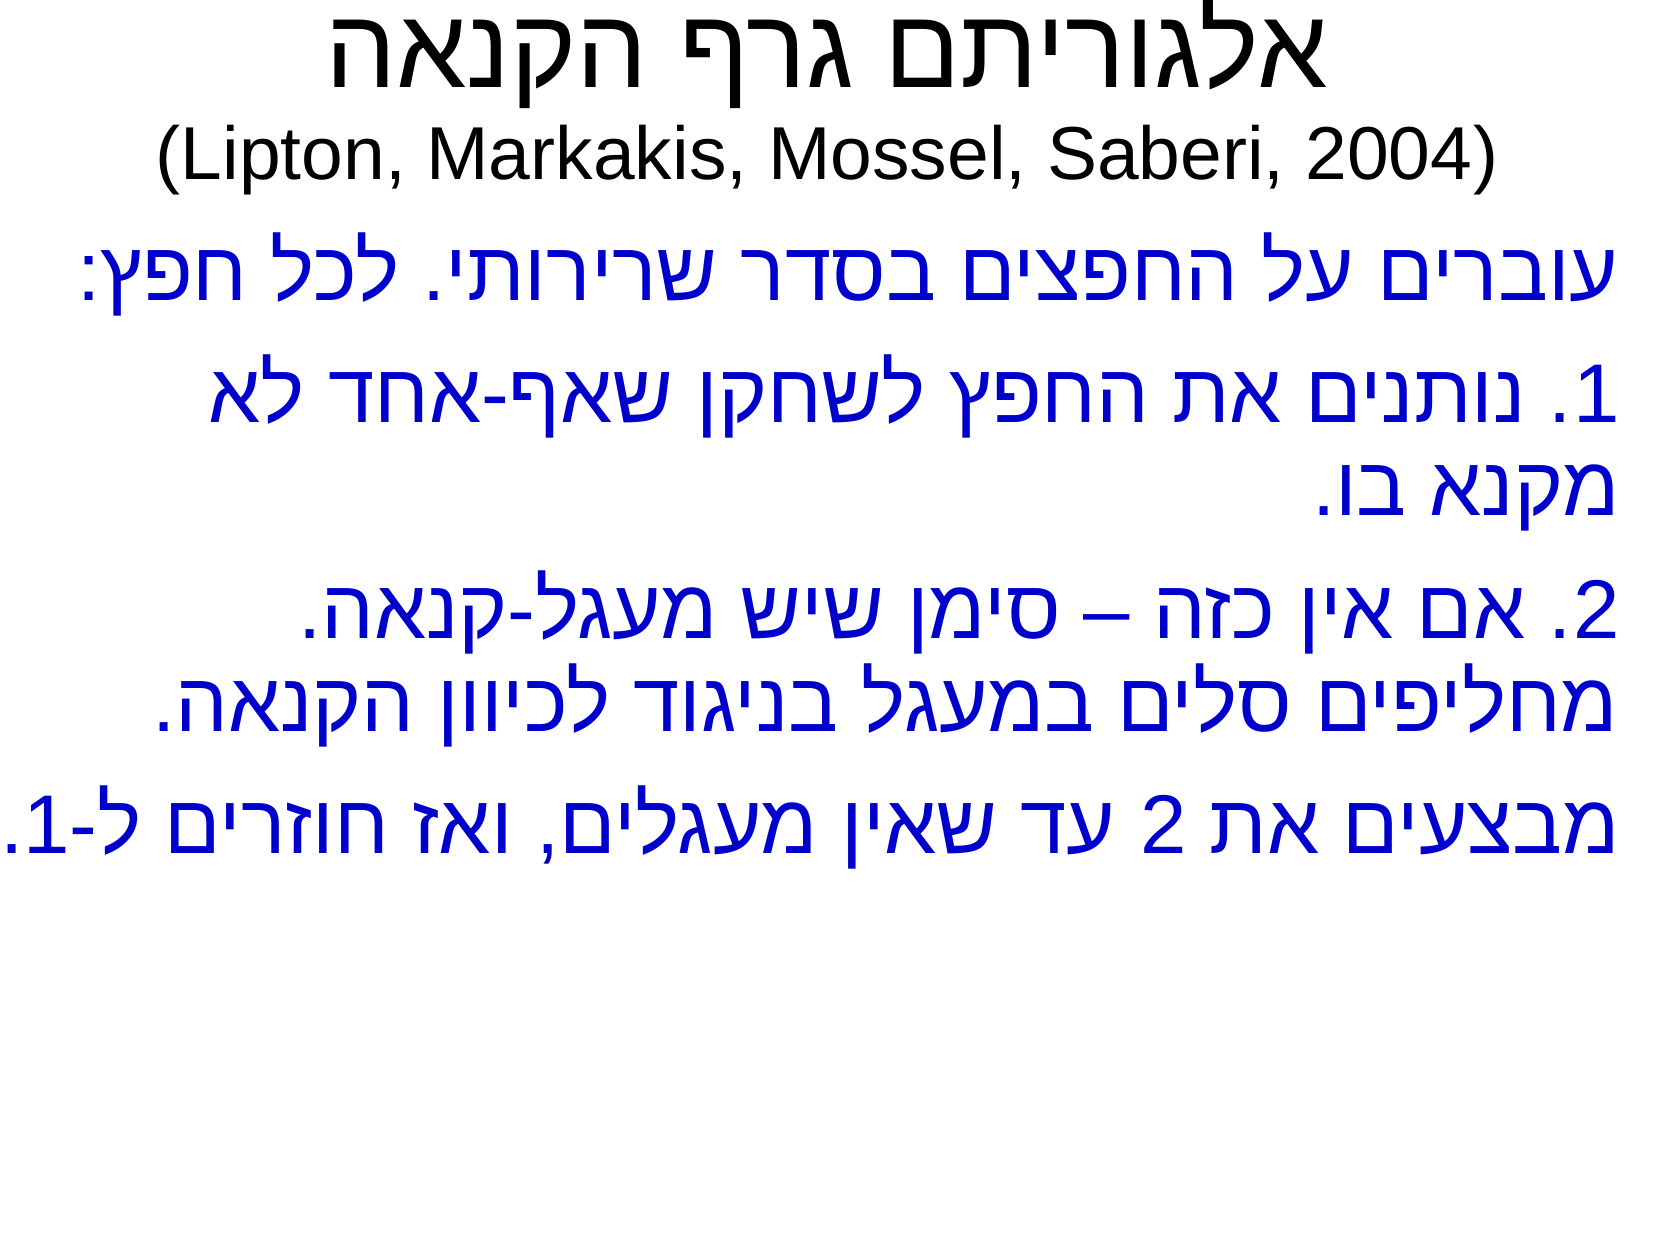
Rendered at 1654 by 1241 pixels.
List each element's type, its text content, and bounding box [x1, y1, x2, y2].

title אלגוריתם גרף הקנאה (Lipton, Markakis, Mossel, Saberi, 2004) [0, 0, 1654, 198]
list עוברים על החפצים בסדר שרירותי. לכל חפץ: 1. נותנים את החפץ לשחקן שאף-אחד לא מקנא בו. 2. אם אין כזה – סימן שיש מעגל-קנאה. מחליפים סלים במעגל בניגוד לכיוון הקנאה. מבצעים את 2 עד שאין מעגלים, ואז חוזרים ל-1. [0, 225, 1621, 691]
